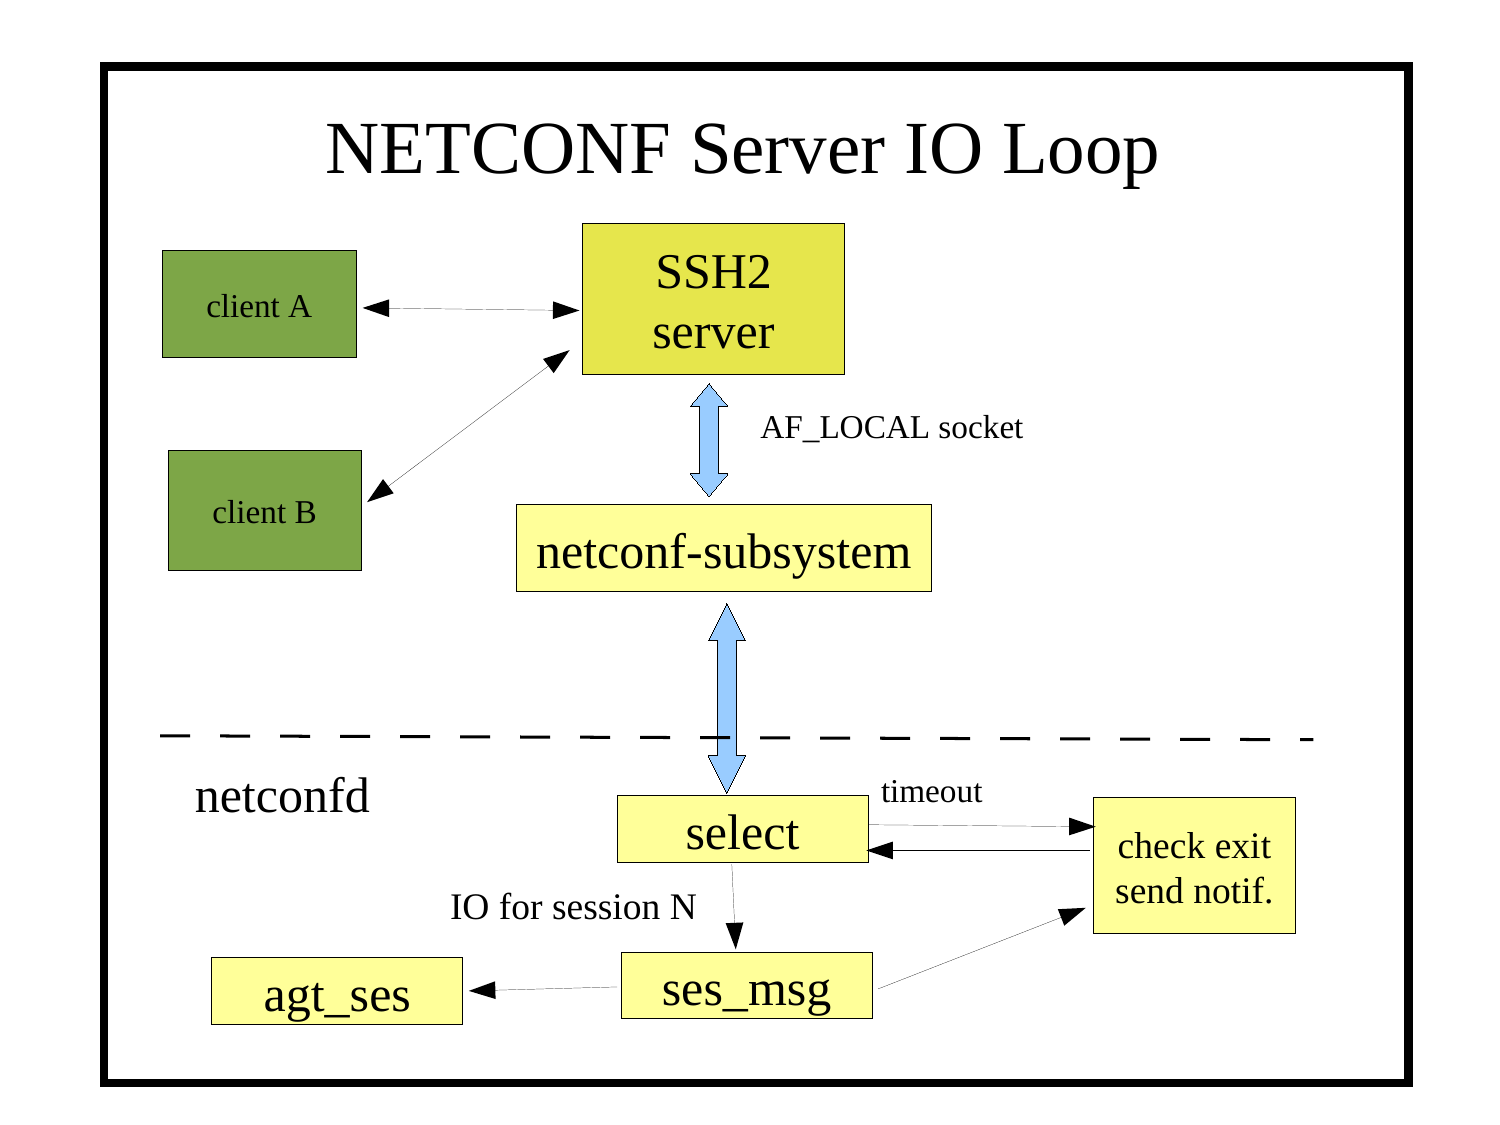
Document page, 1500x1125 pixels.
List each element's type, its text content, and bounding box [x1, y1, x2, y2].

text_box select [617, 795, 869, 863]
text_box IO for session N [435, 874, 712, 935]
text_box [690, 383, 728, 497]
text_box check exit send notif. [1093, 797, 1296, 934]
text_box NETCONF Server IO Loop [310, 91, 1176, 197]
text_box client B [168, 450, 362, 571]
text_box agt_ses [211, 957, 463, 1025]
text_box ses_msg [621, 952, 873, 1019]
text_box netconfd [180, 755, 386, 831]
text_box AF_LOCAL socket [745, 397, 1039, 453]
text_box client A [162, 250, 357, 358]
text_box netconf-subsystem [516, 504, 932, 592]
text_box [708, 603, 746, 794]
text_box SSH2 server [582, 223, 845, 375]
text_box timeout [866, 761, 998, 819]
